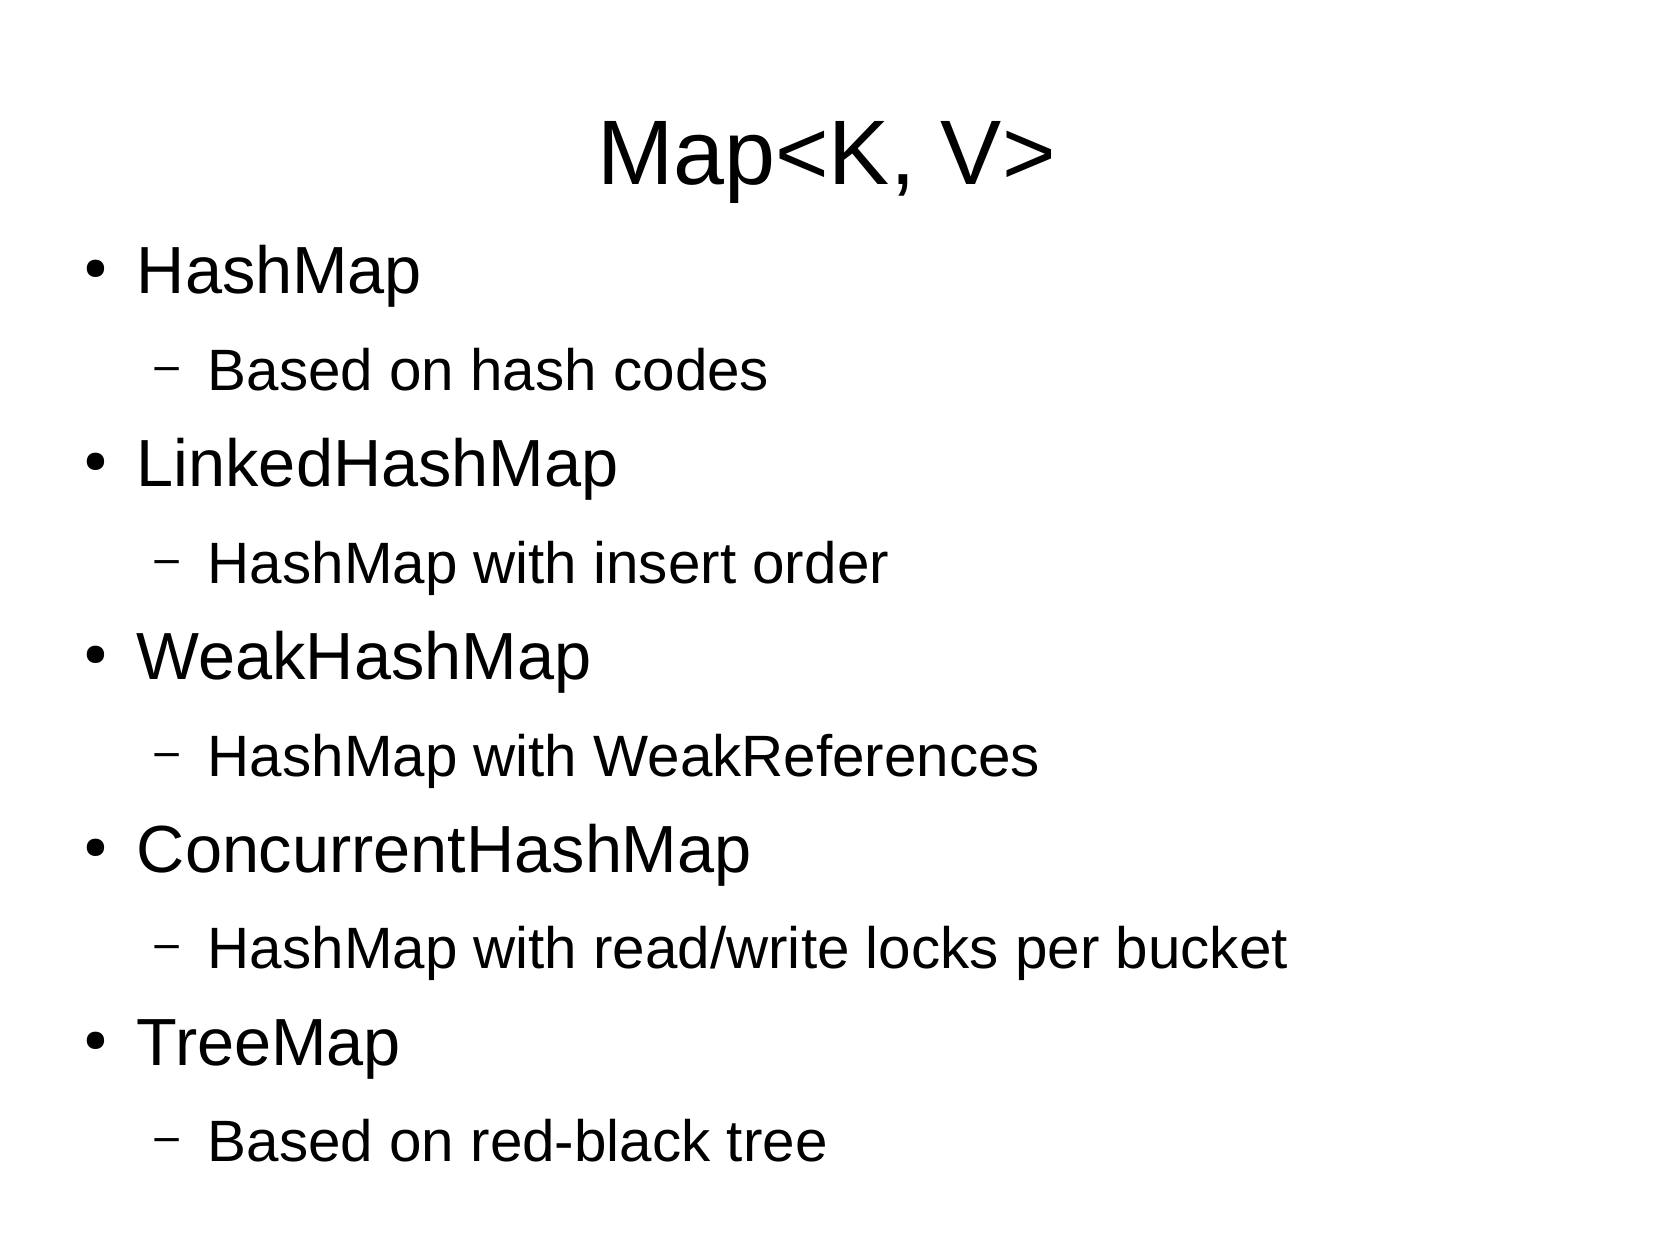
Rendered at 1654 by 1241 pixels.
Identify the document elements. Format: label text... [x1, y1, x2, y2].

list HashMap Based on hash codes LinkedHashMap HashMap with insert order WeakHashMap HashMap with WeakReferences ConcurrentHashMap HashMap with read/write locks per bucket TreeMap Based on red-black tree [66, 233, 1555, 1172]
title Map<K, V> [82, 49, 1571, 257]
